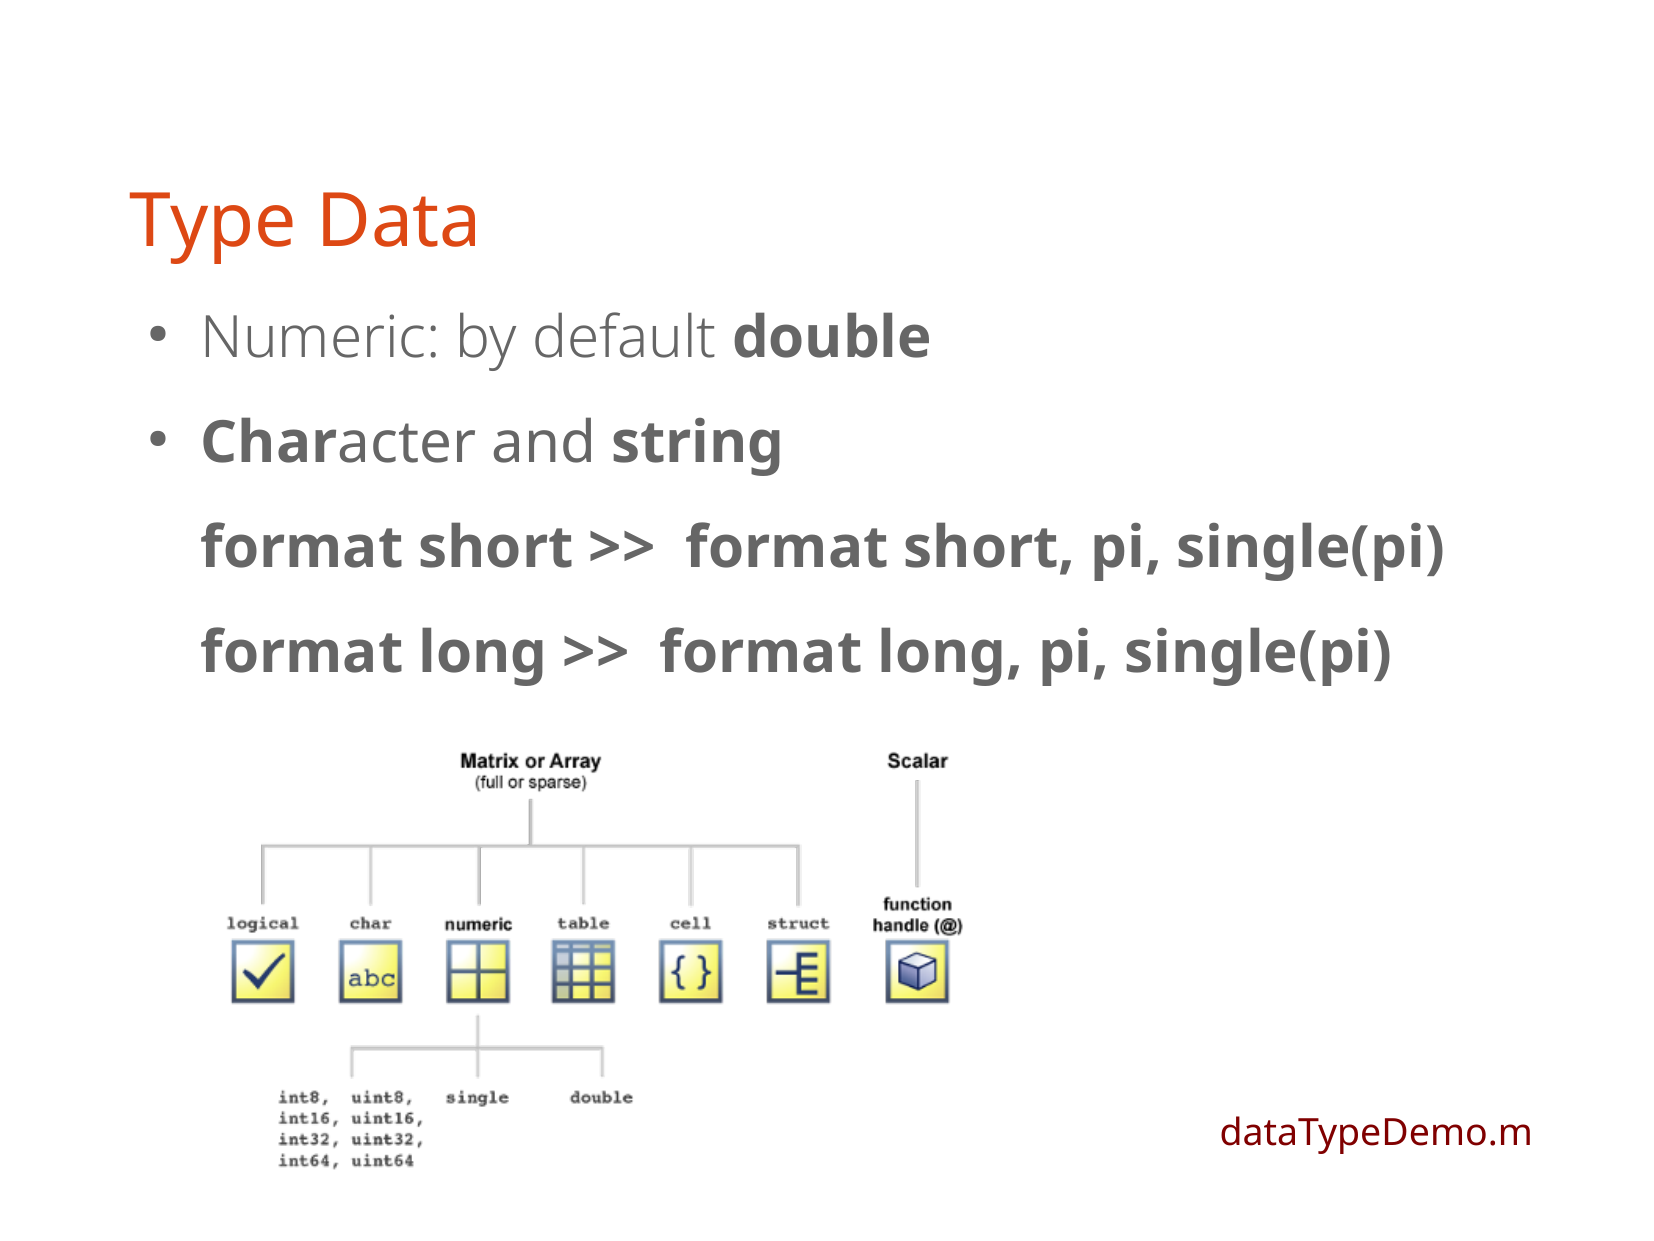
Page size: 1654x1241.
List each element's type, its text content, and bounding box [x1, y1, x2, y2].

title Type Data [129, 153, 1518, 281]
text_box dataTypeDemo.m [1204, 1098, 1583, 1156]
list Numeric: by default double Character and string format short >> format short, pi, single(pi) format long >> format long, pi, single(pi) [129, 295, 1518, 1010]
picture [218, 743, 969, 1182]
